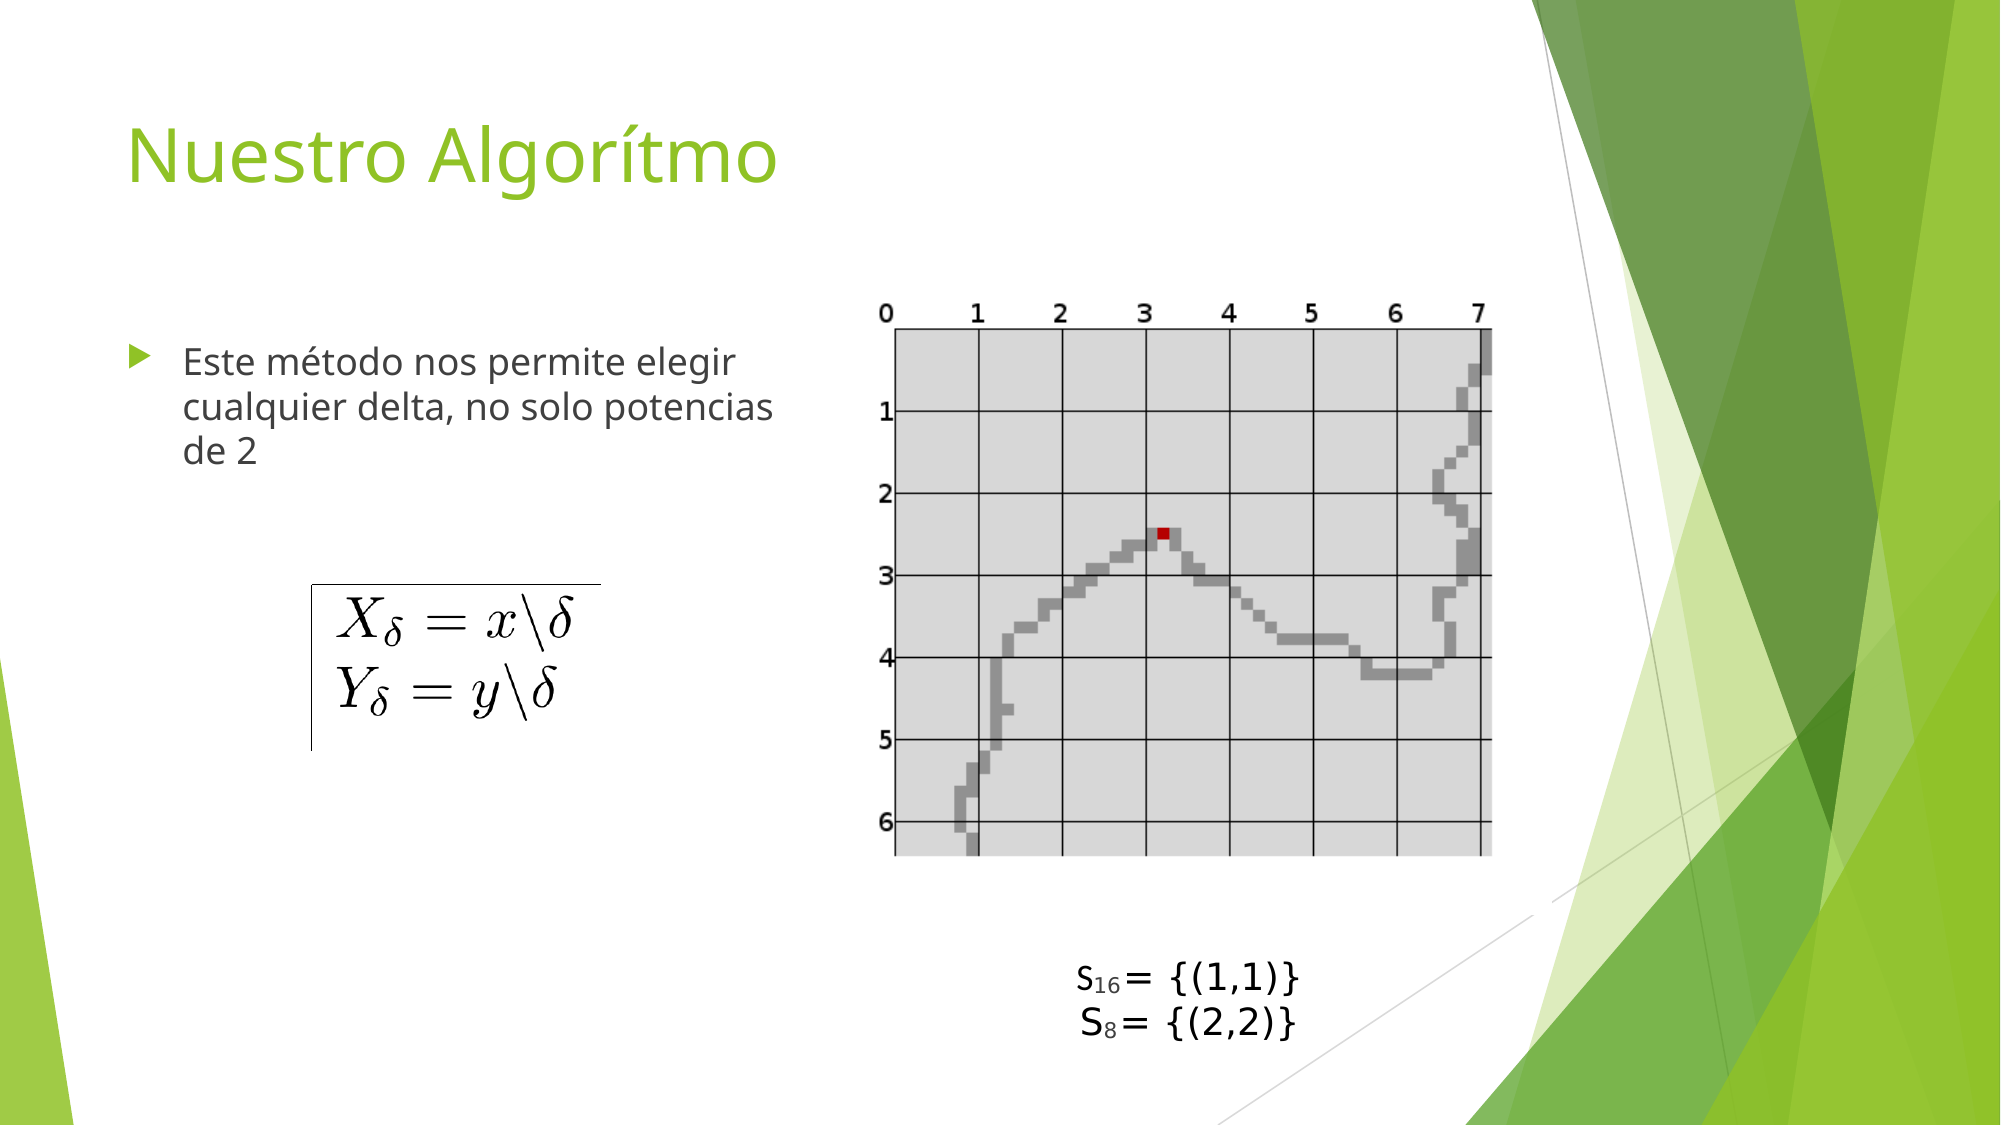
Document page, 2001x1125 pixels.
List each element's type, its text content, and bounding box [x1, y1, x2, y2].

picture [835, 270, 1552, 915]
list Este método nos permite elegir cualquier delta, no solo potencias de 2 [111, 329, 796, 936]
text_box S16 = {(1,1)} S8 = {(2,2)} [1020, 945, 1360, 1096]
picture [311, 584, 601, 751]
title Nuestro Algorítmo [111, 99, 1522, 317]
